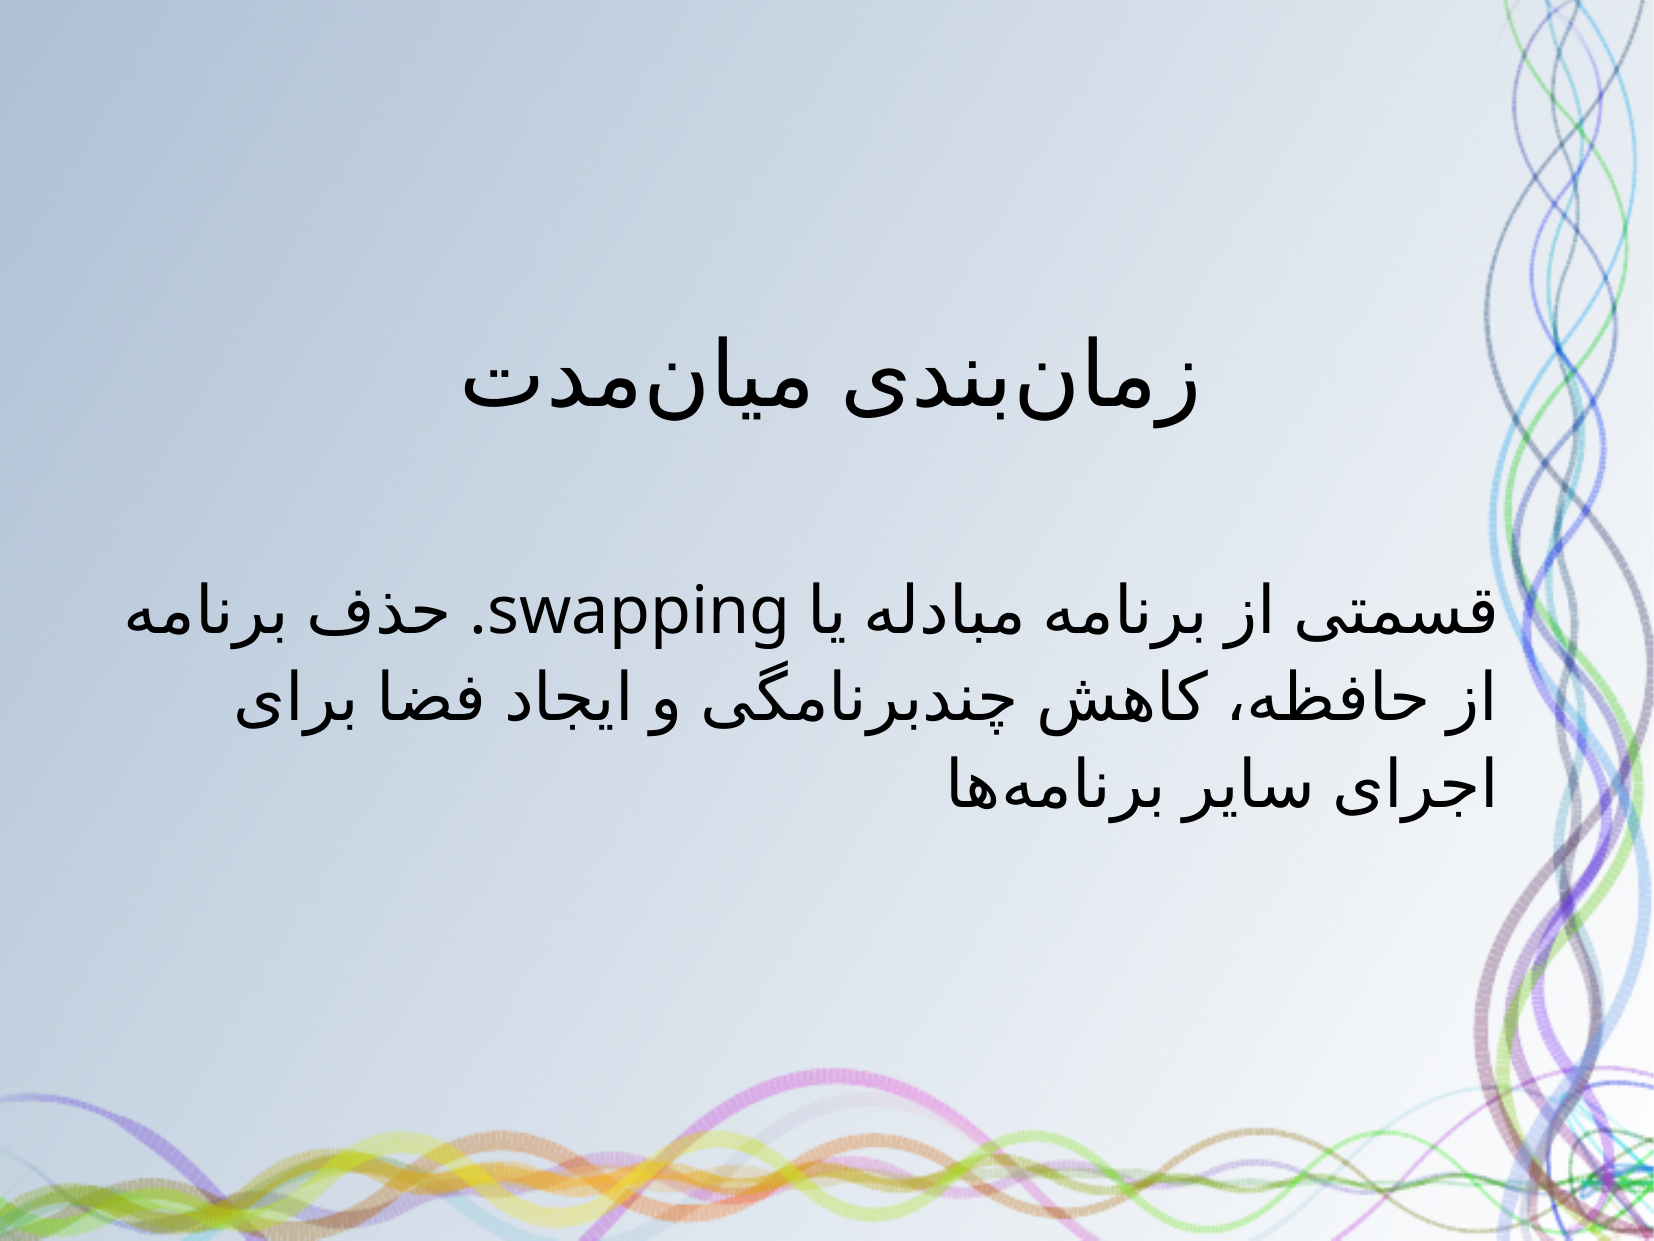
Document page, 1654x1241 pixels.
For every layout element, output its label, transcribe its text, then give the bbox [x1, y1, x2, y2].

title زمان‌بندی میان‌مدت [86, 280, 1576, 488]
picture [0, 0, 1654, 1241]
list قسمتی از برنامه مبادله یا swapping. حذف برنامه از حافظه، کاهش چندبرنامگی و ایجاد فضا برای اجرای سایر برنامه‌ها [82, 562, 1571, 1109]
